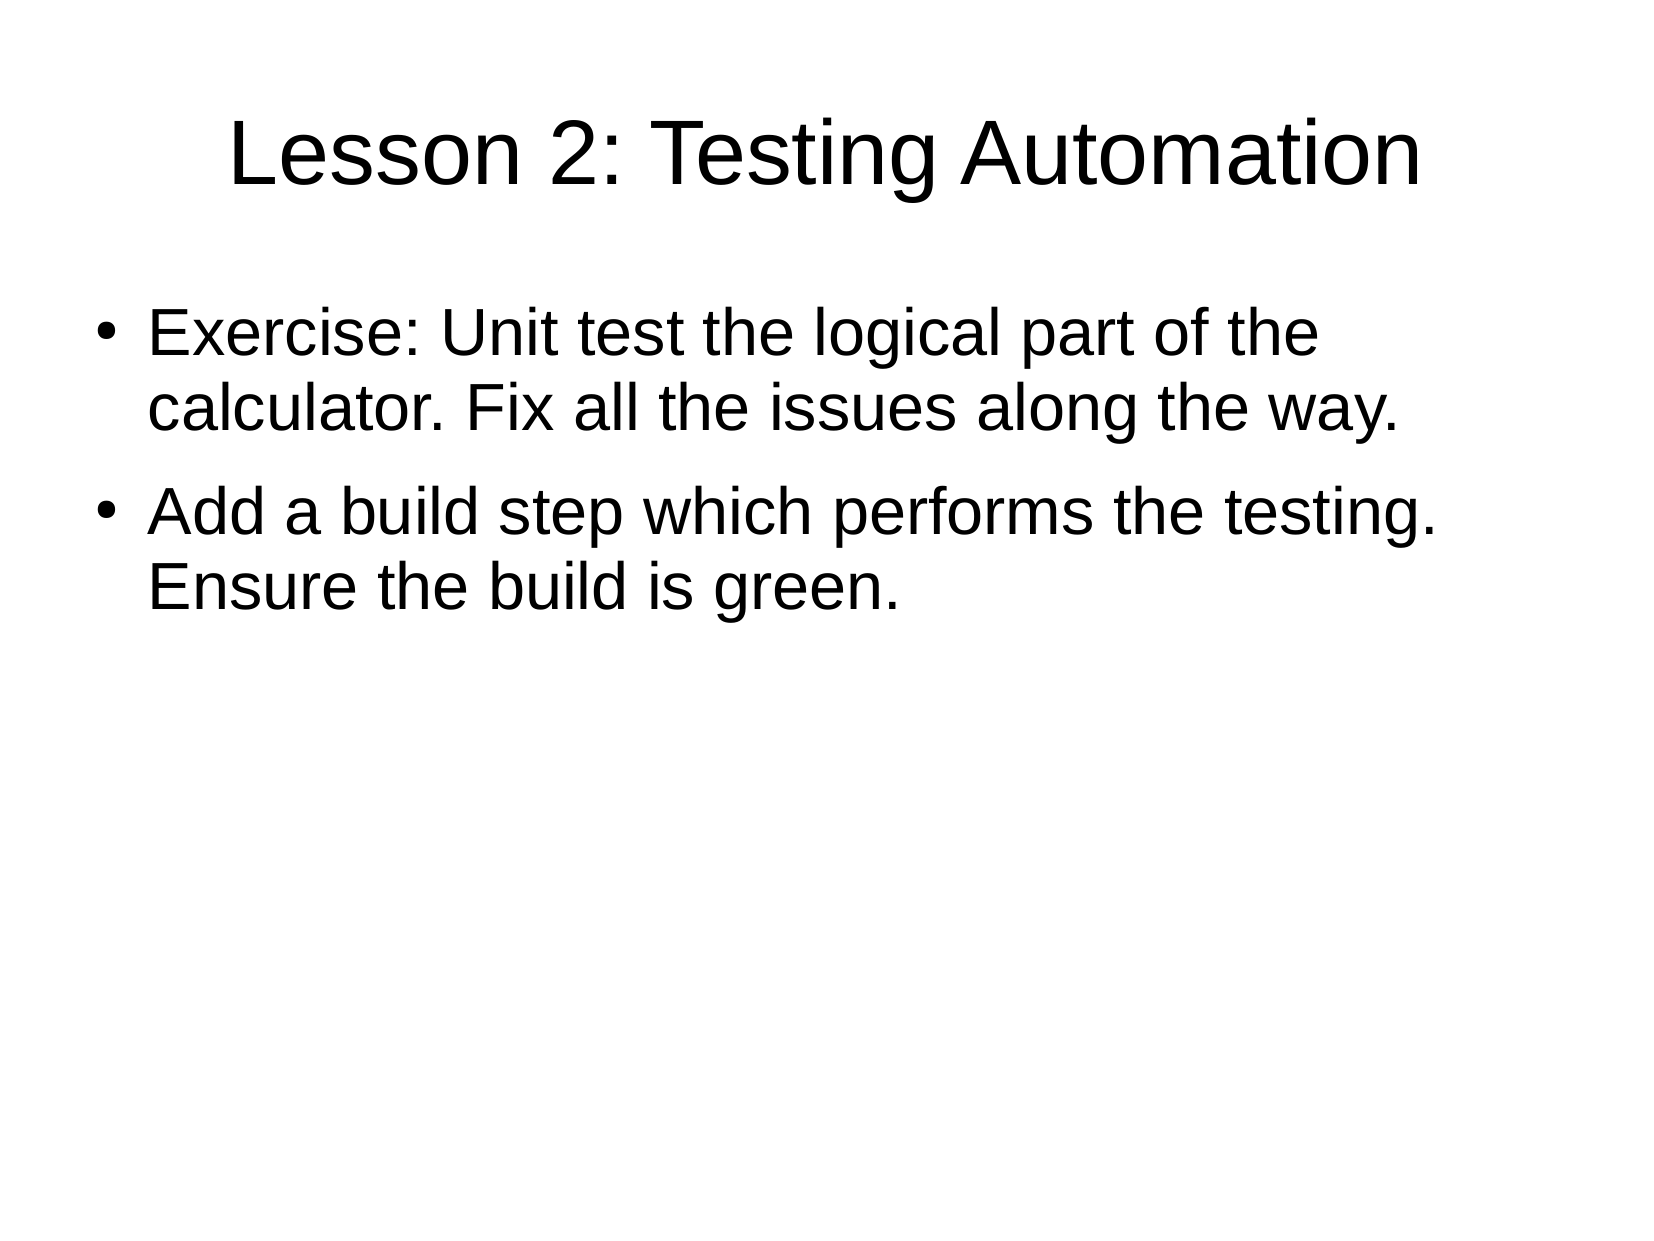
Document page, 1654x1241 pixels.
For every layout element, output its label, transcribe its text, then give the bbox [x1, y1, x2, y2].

list Exercise: Unit test the logical part of the calculator. Fix all the issues along the way. Add a build step which performs the testing. Ensure the build is green. [76, 295, 1565, 1015]
title Lesson 2: Testing Automation [82, 49, 1571, 257]
